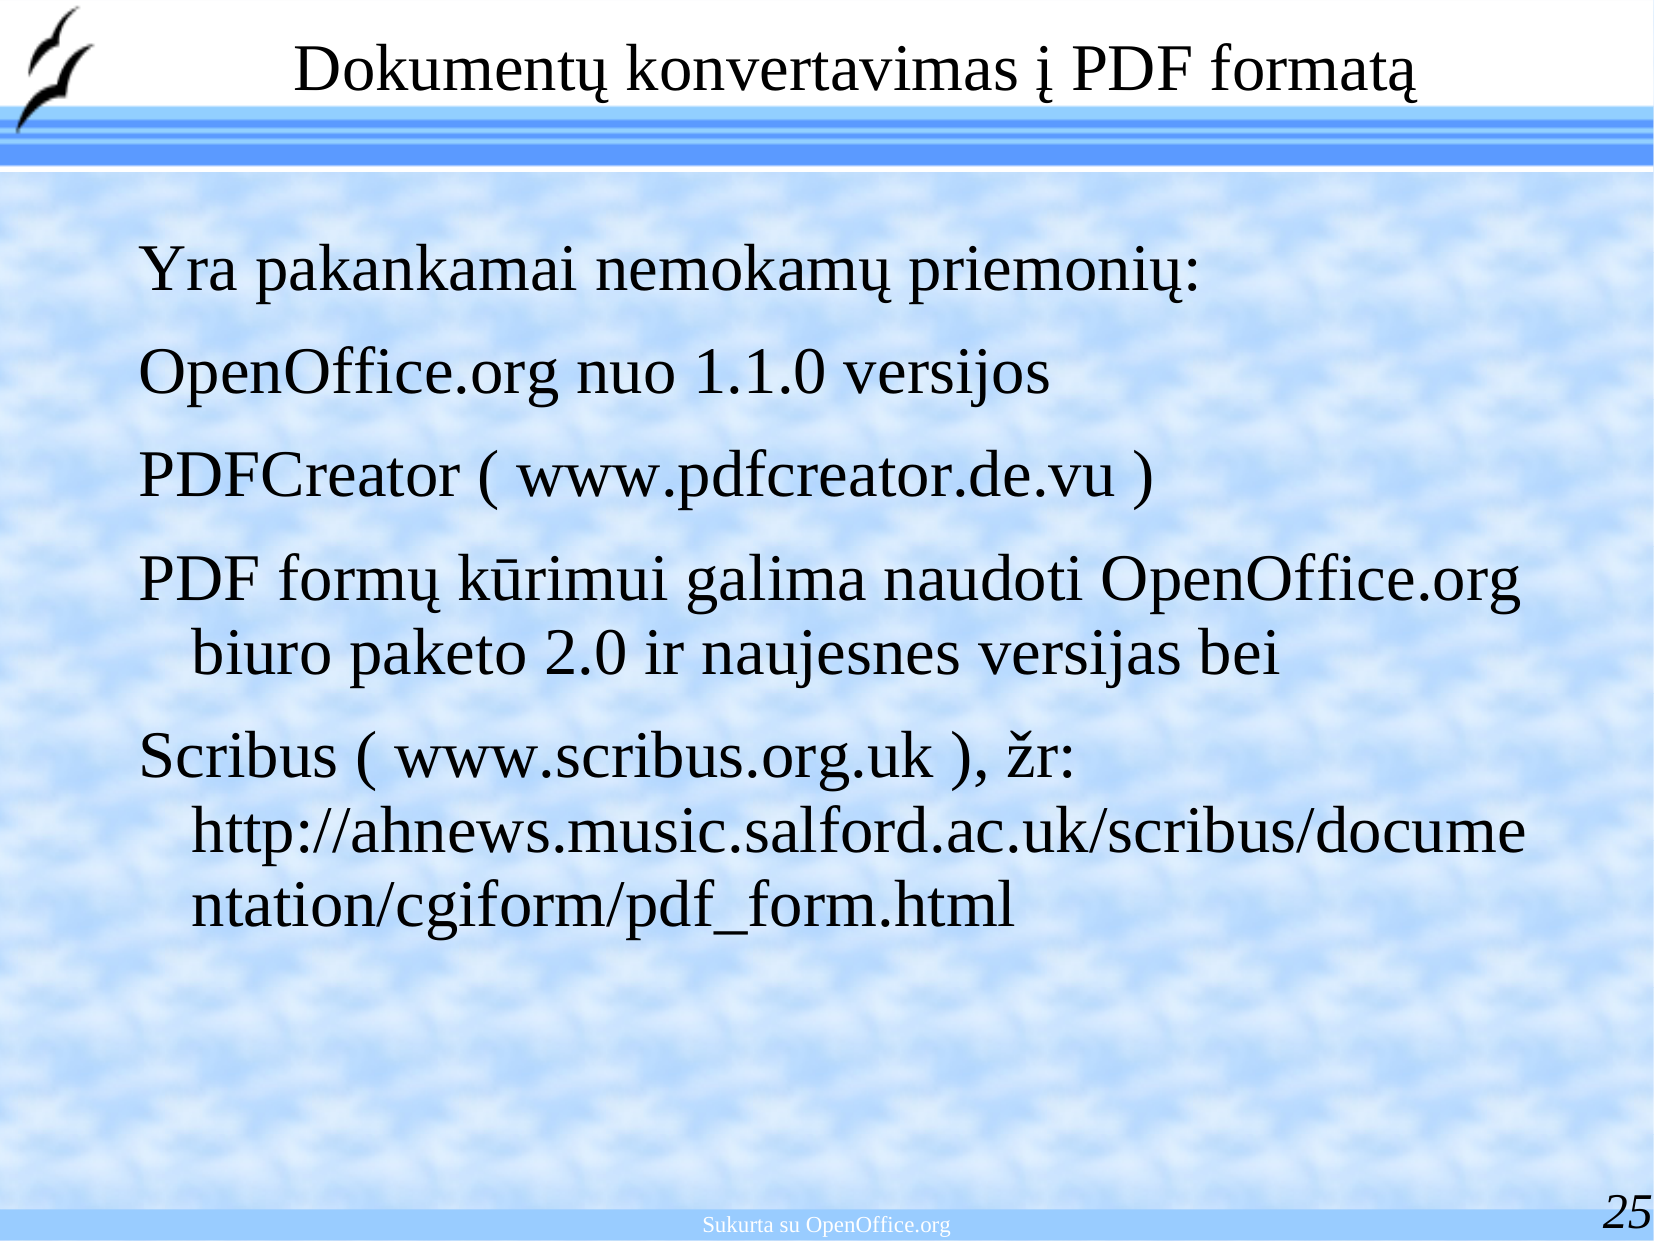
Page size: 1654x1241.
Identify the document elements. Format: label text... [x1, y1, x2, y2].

picture [0, 0, 1654, 1209]
list Yra pakankamai nemokamų priemonių: OpenOffice.org nuo 1.1.0 versijos PDFCreator ( www.pdfcreator.de.vu ) PDF formų kūrimui galima naudoti OpenOffice.org biuro paketo 2.0 ir naujesnes versijas bei Scribus ( www.scribus.org.uk ), žr: http://ahnews.music.salford.ac.uk/scribus/documentation/cgiform/pdf_form.html [120, 230, 1533, 1195]
title Dokumentų konvertavimas į PDF formatą [94, 0, 1619, 172]
